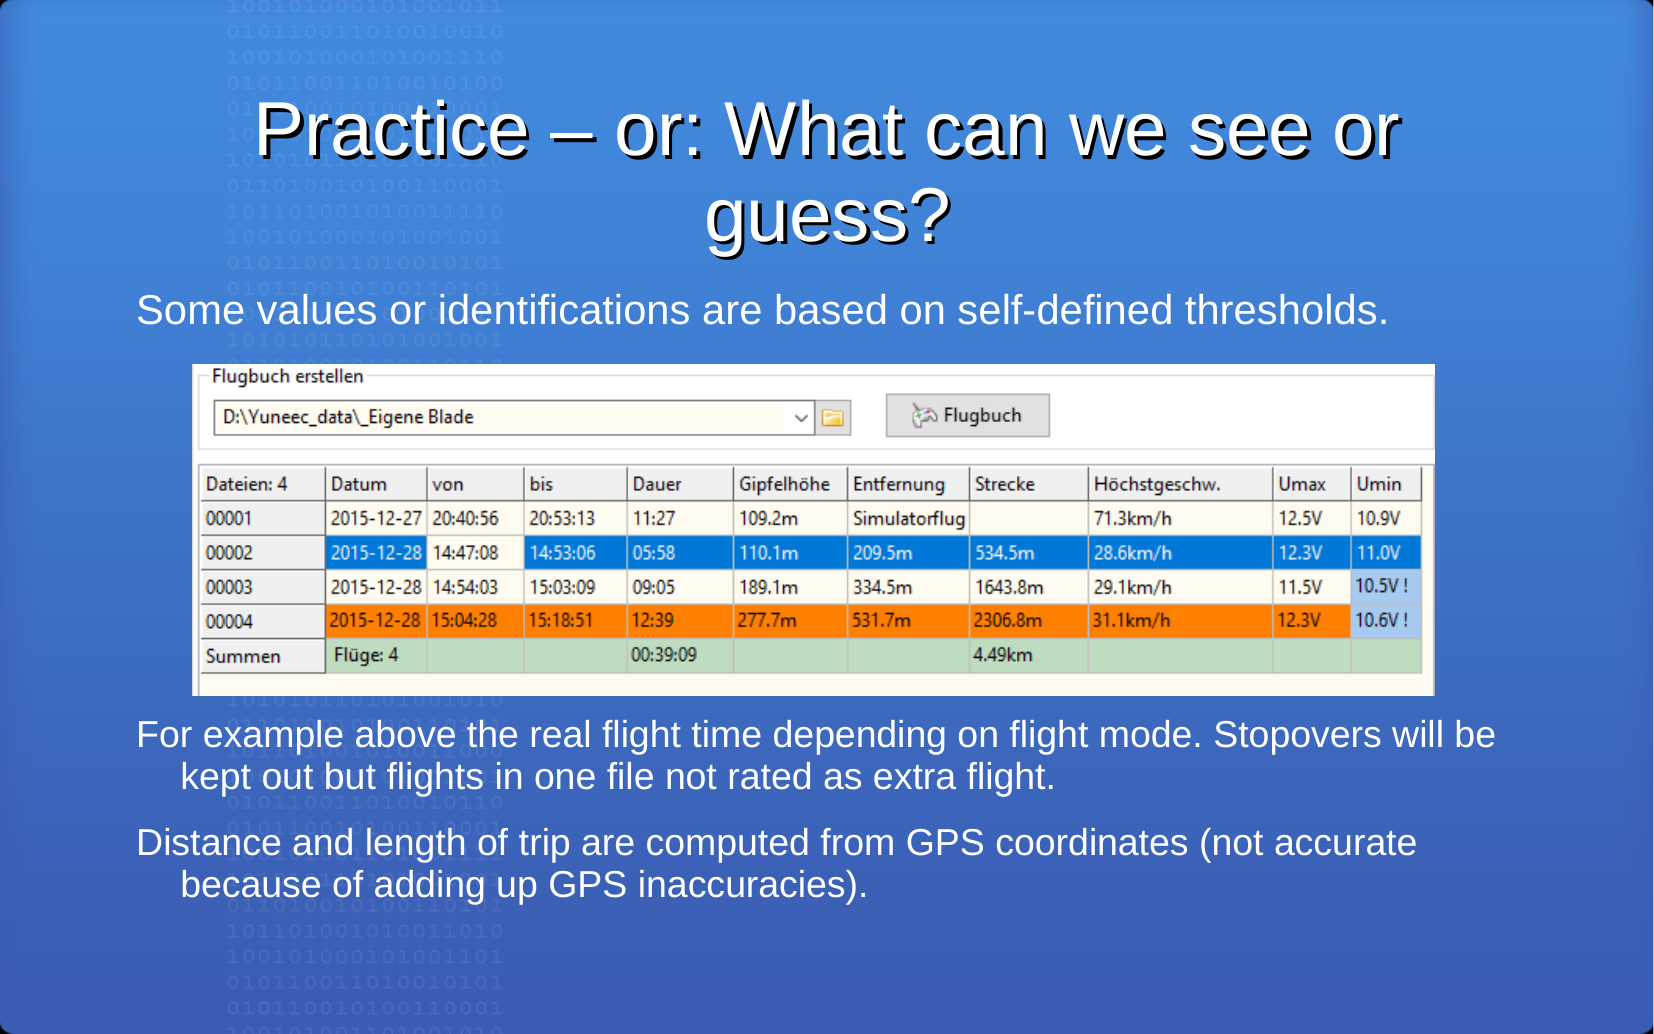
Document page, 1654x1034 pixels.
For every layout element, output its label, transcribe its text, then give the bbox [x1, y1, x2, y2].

title Practice – or: What can we see or guess? [121, 85, 1534, 259]
list Some values or identifications are based on self-defined thresholds. For example above the real flight time depending on flight mode. Stopovers will be kept out but flights in one file not rated as extra flight. Distance and length of trip are computed from GPS coordinates (not accurate because of adding up GPS inaccuracies). [121, 287, 1534, 940]
picture [0, 0, 1654, 1034]
